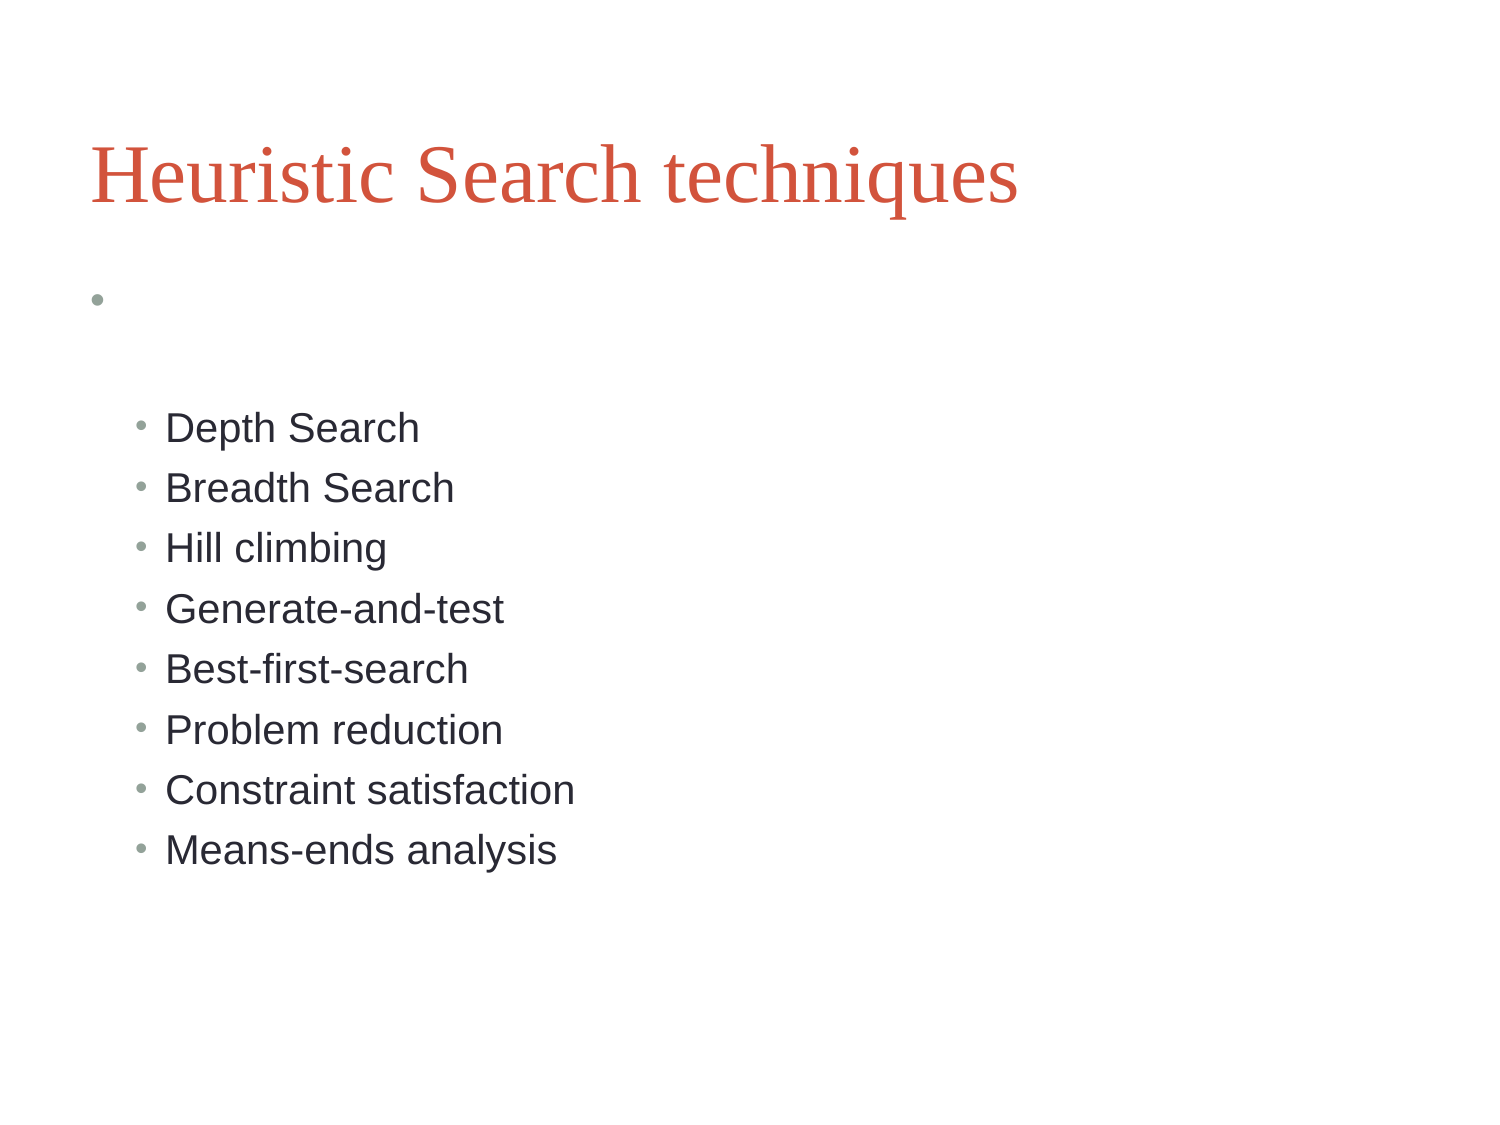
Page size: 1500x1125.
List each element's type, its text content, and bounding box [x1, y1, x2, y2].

text_box There are a number of methods used in Heuristic Search techniques Depth Search Breadth Search Hill climbing Generate-and-test Best-first-search Problem reduction Constraint satisfaction Means-ends analysis [75, 262, 1426, 1063]
text_box Heuristic Search techniques [75, 87, 1426, 250]
